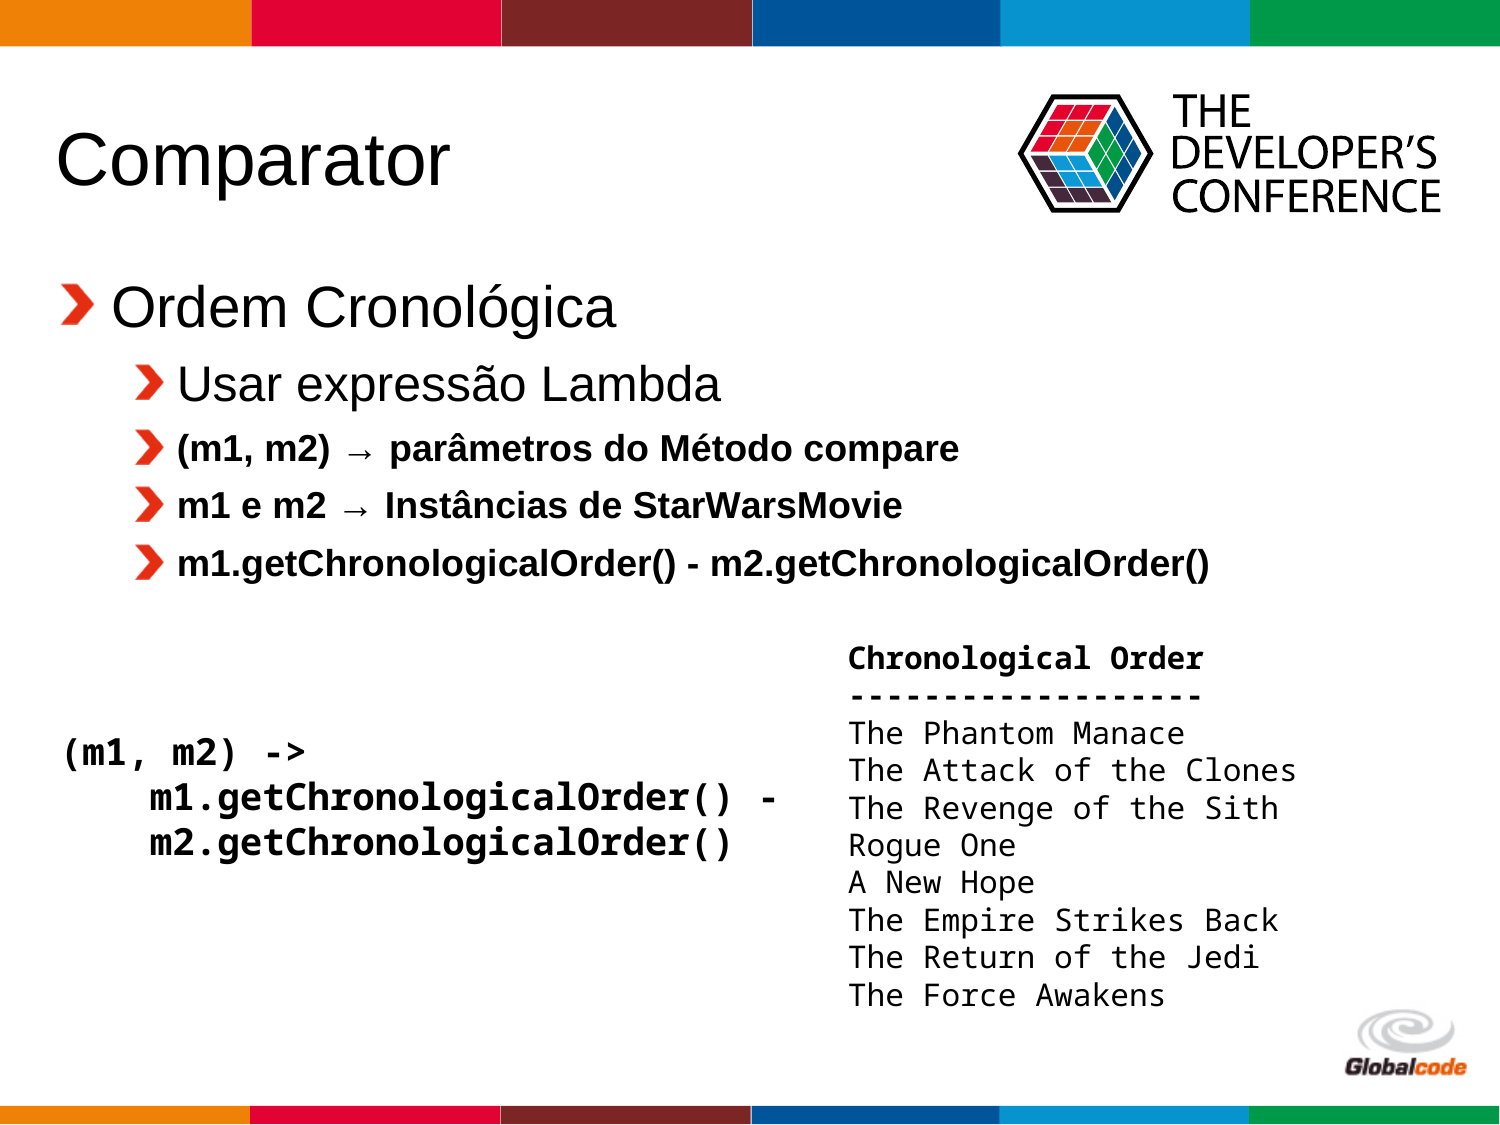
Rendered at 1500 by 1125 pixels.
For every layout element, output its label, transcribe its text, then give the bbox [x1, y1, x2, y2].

picture [1328, 964, 1486, 1105]
text_box (m1, m2) -> m1.getChronologicalOrder() - m2.getChronologicalOrder() [45, 720, 811, 961]
text_box Chronological Order ------------------- The Phantom Manace The Attack of the Clones The Revenge of the Sith Rogue One A New Hope The Empire Strikes Back The Return of the Jedi The Force Awakens [833, 630, 1321, 1021]
title Comparator [41, 79, 974, 231]
list Ordem Cronológica Usar expressão Lambda (m1, m2) → parâmetros do Método compare m1 e m2 → Instâncias de StarWarsMovie m1.getChronologicalOrder() - m2.getChronologicalOrder() [41, 261, 1459, 1005]
